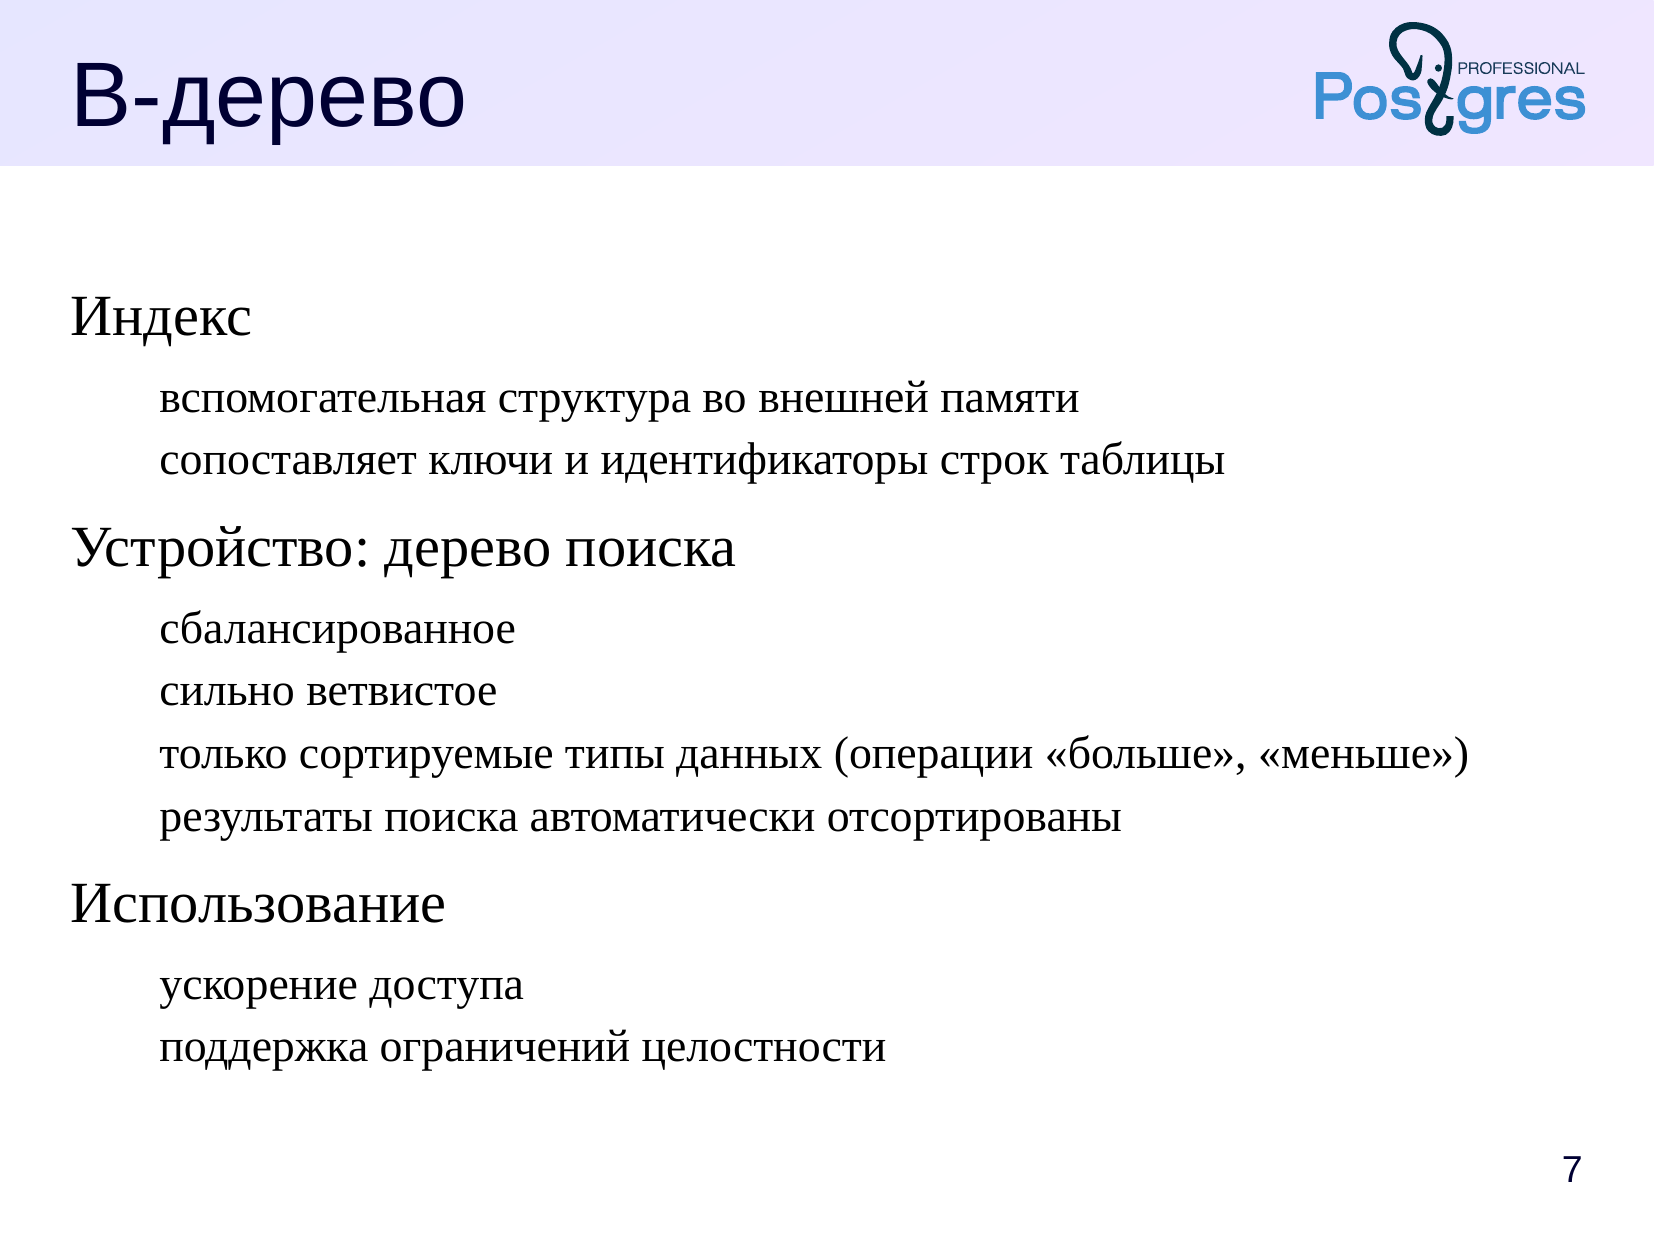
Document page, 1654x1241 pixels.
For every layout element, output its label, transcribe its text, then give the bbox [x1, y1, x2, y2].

title B-дерево [70, 43, 1261, 166]
list Индекс вспомогательная структура во внешней памяти сопоставляет ключи и идентификаторы строк таблицы Устройство: дерево поиска сбалансированное сильно ветвистое только сортируемые типы данных (операции «больше», «меньше») результаты поиска автоматически отсортированы Использование ускорение доступа поддержка ограничений целостности [70, 283, 1583, 1141]
